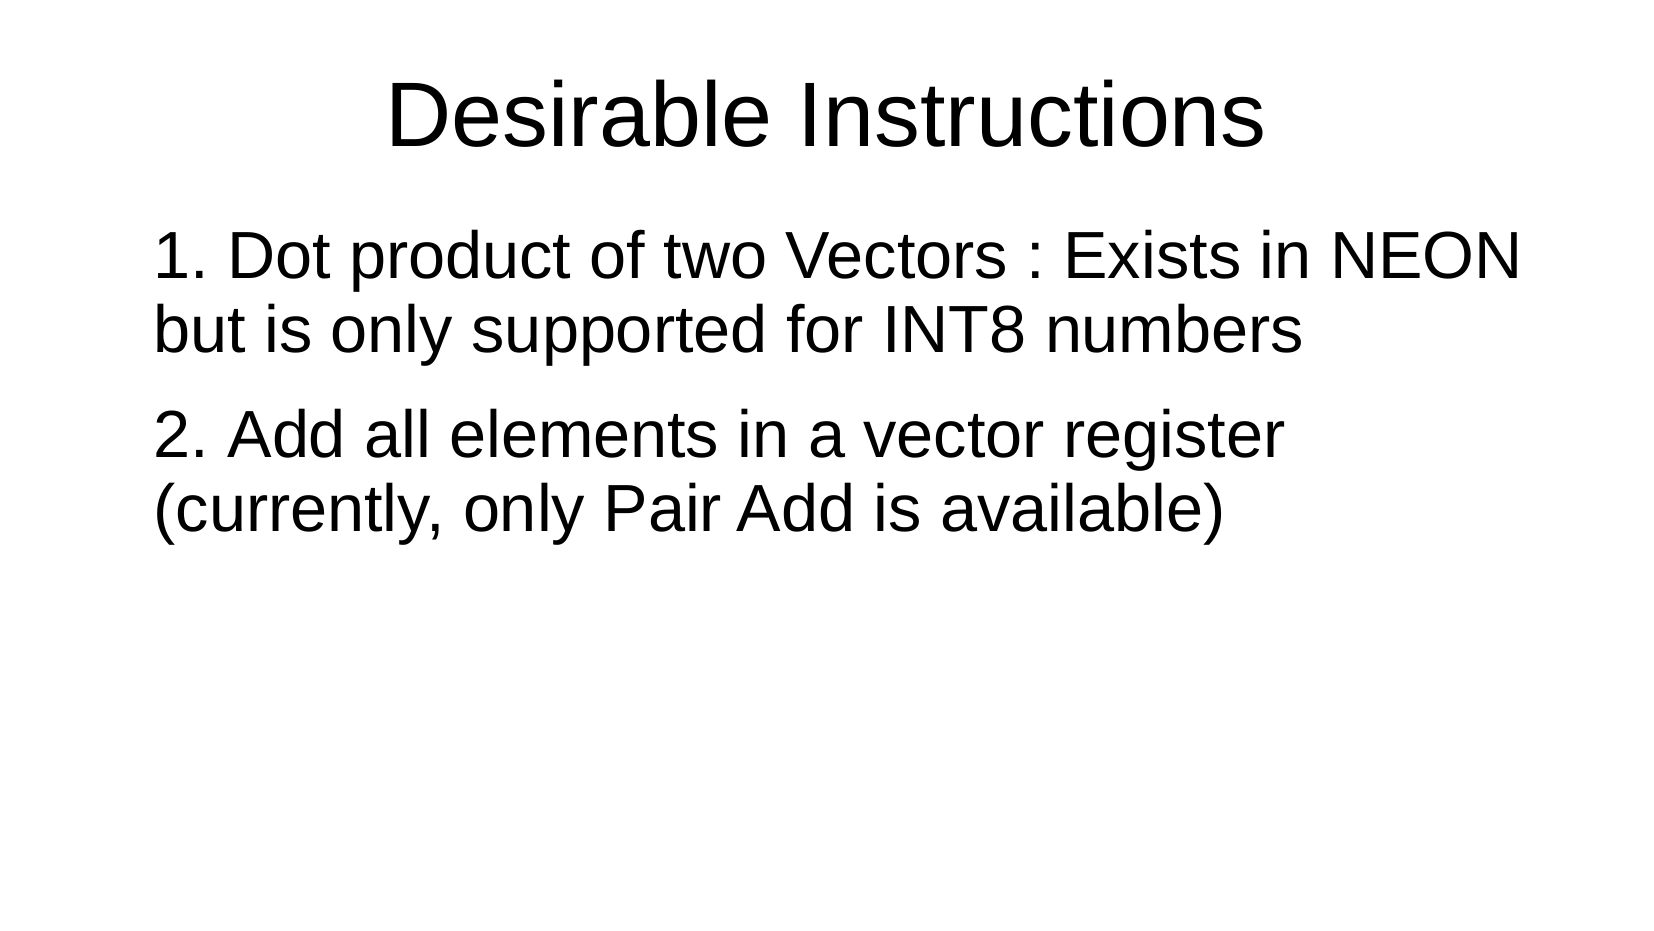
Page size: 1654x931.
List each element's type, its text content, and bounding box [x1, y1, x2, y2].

list 1. Dot product of two Vectors : Exists in NEON but is only supported for INT8 numbers 2. Add all elements in a vector register (currently, only Pair Add is available) [82, 217, 1571, 758]
title Desirable Instructions [82, 37, 1571, 193]
